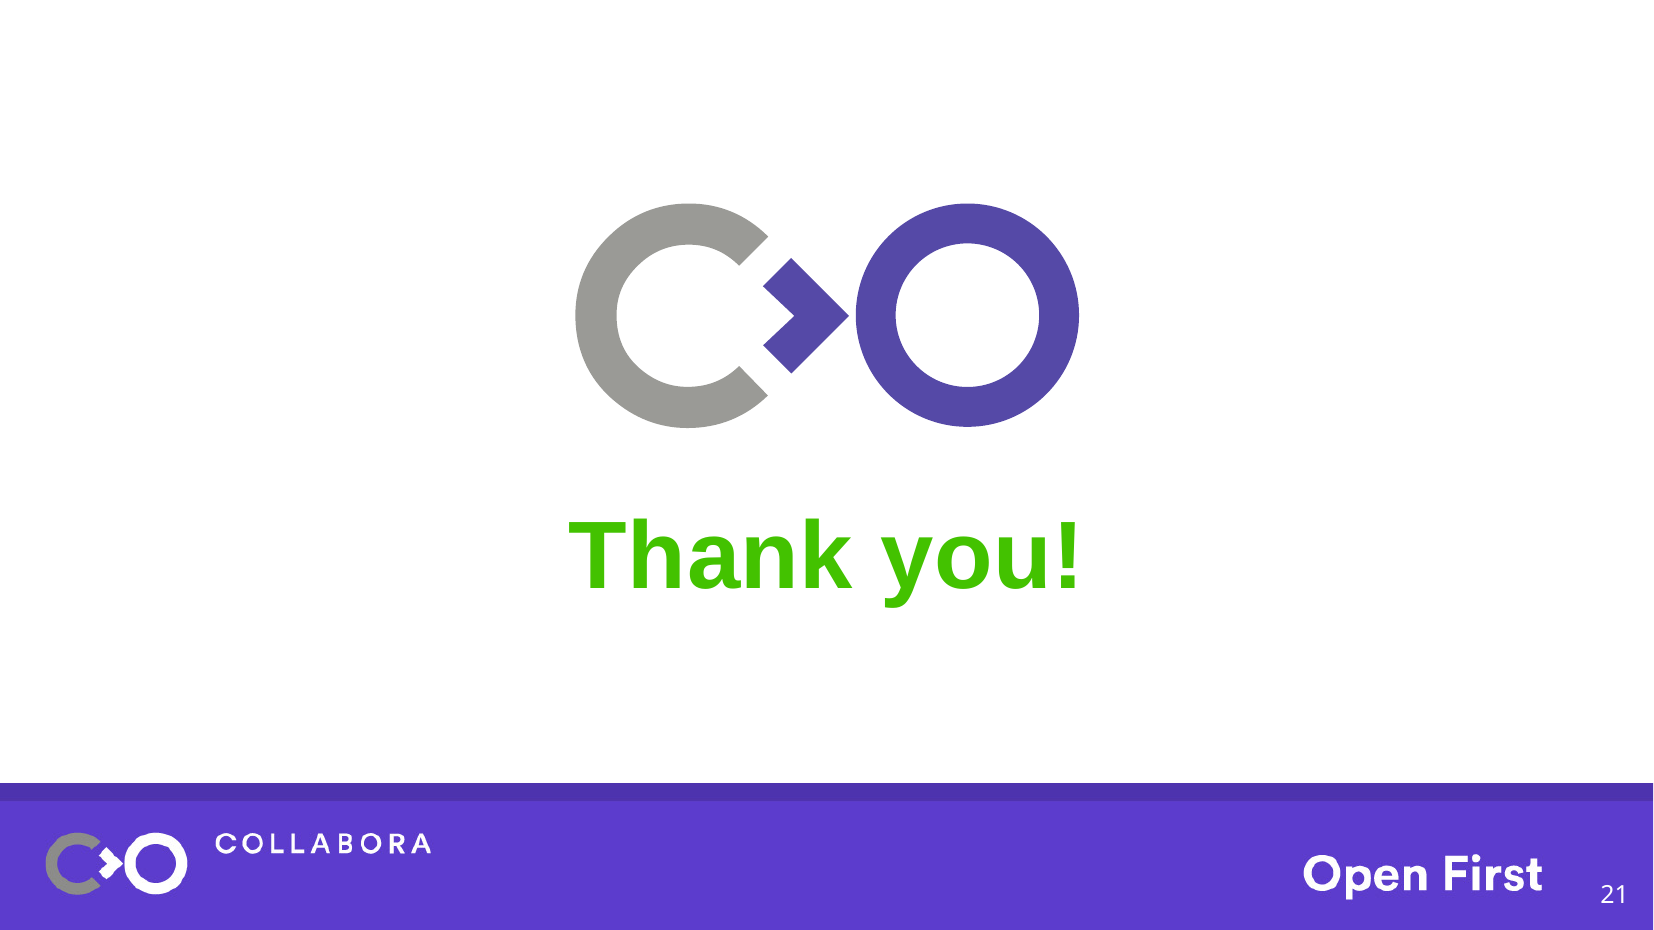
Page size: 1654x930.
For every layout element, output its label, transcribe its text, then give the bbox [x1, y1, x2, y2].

text_box [762, 257, 850, 374]
text_box [575, 203, 769, 429]
title Thank you! [41, 495, 1614, 609]
picture [0, 0, 1654, 930]
text_box [855, 203, 1080, 427]
